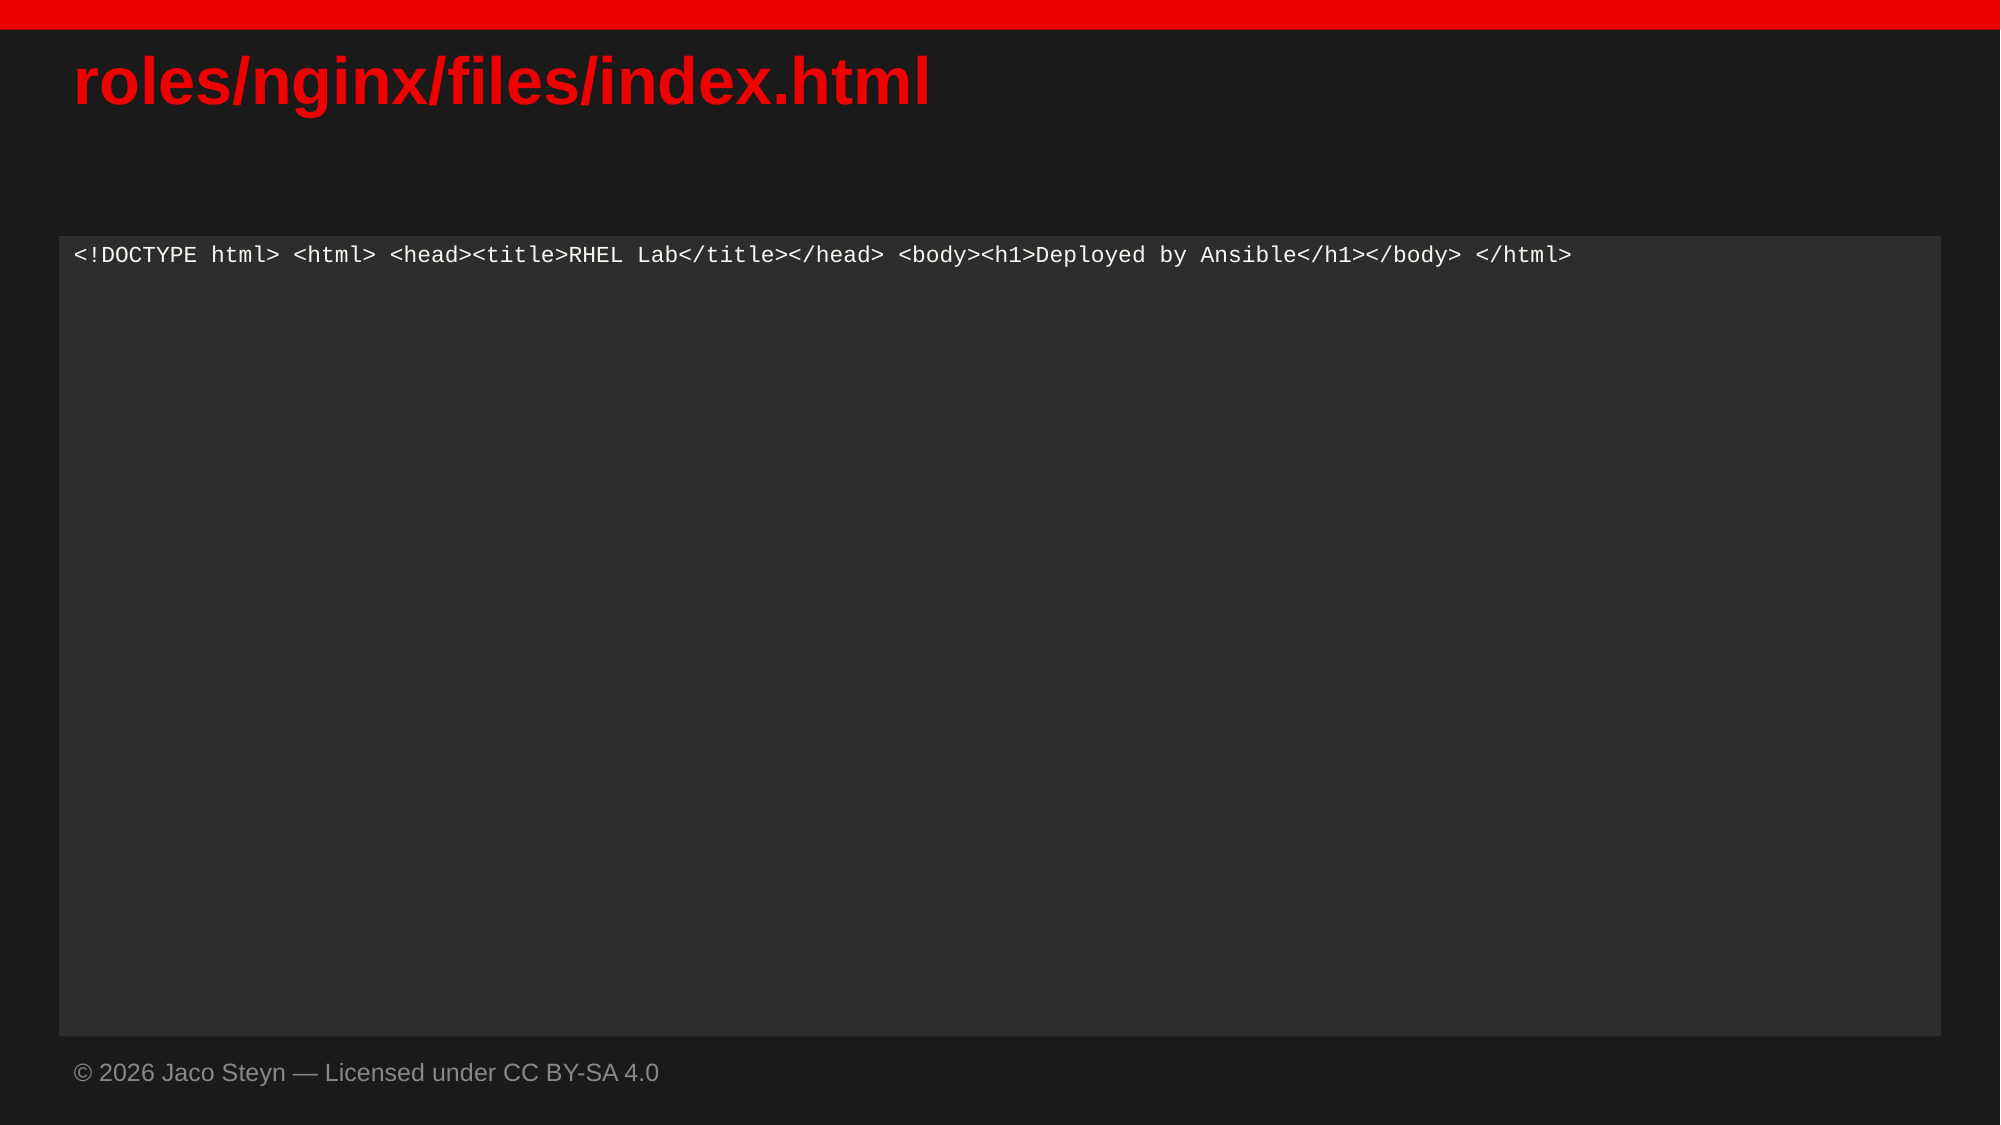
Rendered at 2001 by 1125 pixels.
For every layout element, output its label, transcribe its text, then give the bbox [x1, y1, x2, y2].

text_box <!DOCTYPE html> <html> <head><title>RHEL Lab</title></head> <body><h1>Deployed by Ansible</h1></body> </html> [59, 236, 1942, 1037]
text_box © 2026 Jaco Steyn — Licensed under CC BY-SA 4.0 [59, 1051, 1942, 1093]
text_box roles/nginx/files/index.html [59, 36, 1942, 208]
text_box [0, 0, 2001, 30]
